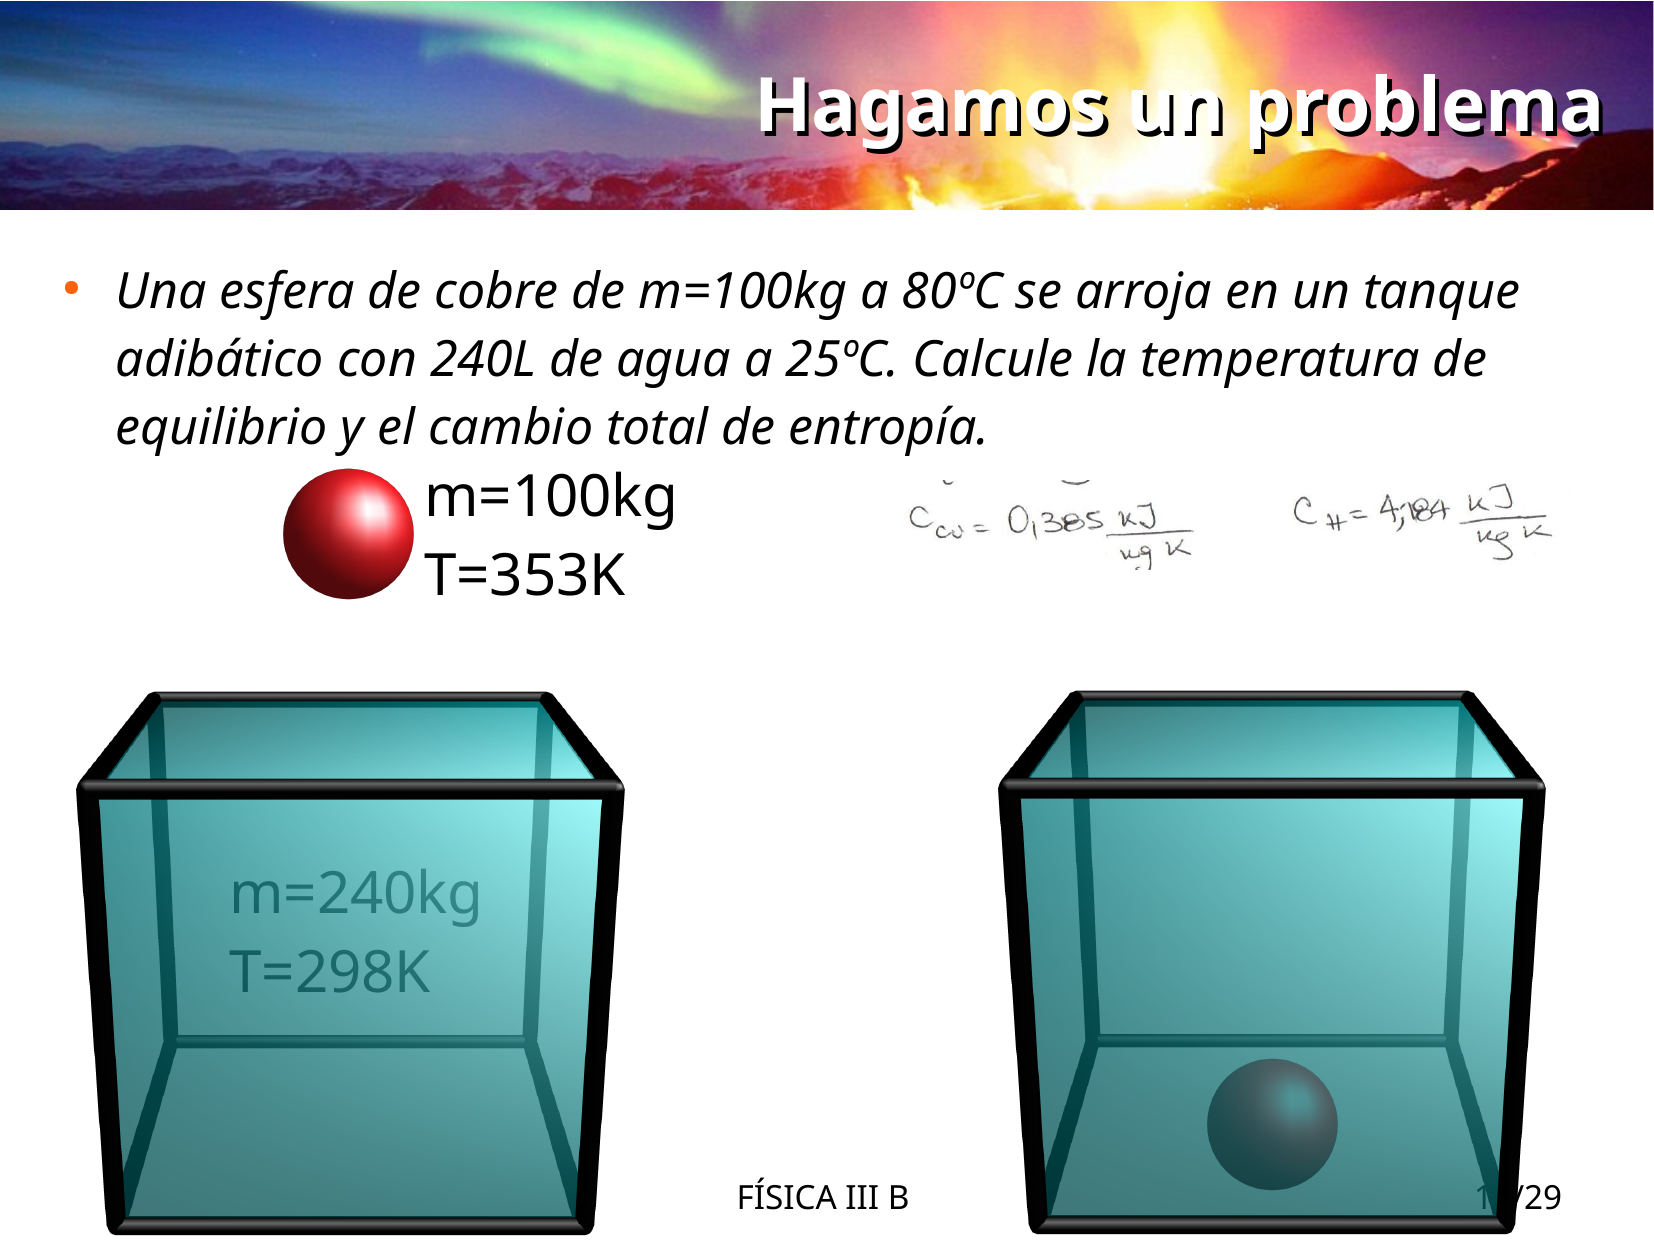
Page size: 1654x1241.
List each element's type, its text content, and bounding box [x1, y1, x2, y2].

title Hagamos un problema [45, 15, 1606, 191]
text_box m=100kg T=353K [409, 446, 678, 604]
picture [0, 1, 1654, 210]
picture [885, 480, 1575, 570]
list Una esfera de cobre de m=100kg a 80ºC se arroja en un tanque adibático con 240L de agua a 25ºC. Calcule la temperatura de equilibrio y el cambio total de entropía. [45, 255, 1606, 1156]
